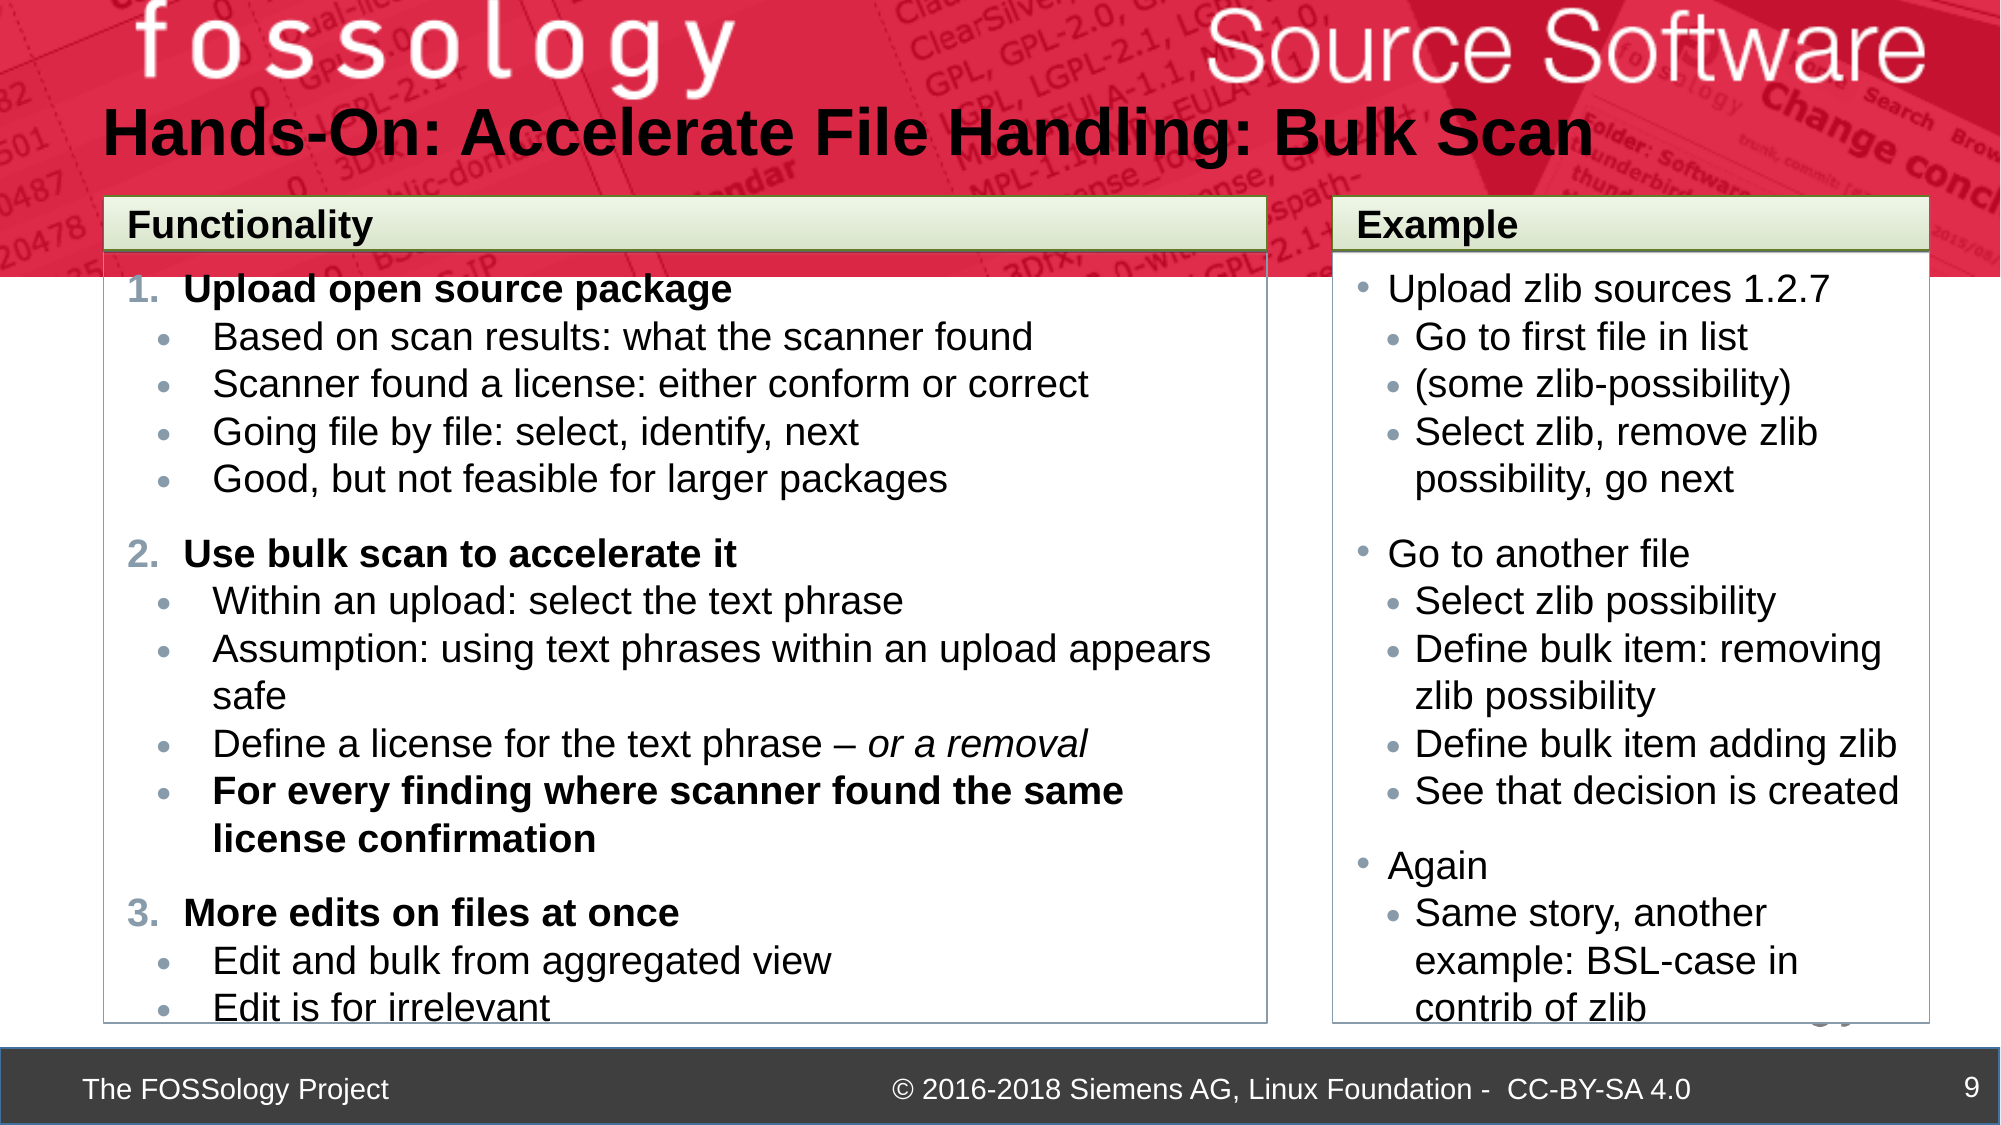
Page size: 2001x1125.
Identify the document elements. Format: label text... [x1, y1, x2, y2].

text_box Upload open source package Based on scan results: what the scanner found Scanner found a license: either conform or correct Going file by file: select, identify, next Good, but not feasible for larger packages Use bulk scan to accelerate it Within an upload: select the text phrase Assumption: using text phrases within an upload appears safe Define a license for the text phrase – or a removal For every finding where scanner found the same license confirmation More edits on files at once Edit and bulk from aggregated view Edit is for irrelevant [103, 251, 1267, 1024]
text_box Hands-On: Accelerate File Handling: Bulk Scan [0, 0, 2000, 208]
text_box Upload zlib sources 1.2.7 Go to first file in list (some zlib-possibility) Select zlib, remove zlib possibility, go next Go to another file Select zlib possibility Define bulk item: removing zlib possibility Define bulk item adding zlib See that decision is created Again Same story, another example: BSL-case in contrib of zlib [1332, 251, 1930, 1024]
text_box Functionality [103, 195, 1267, 250]
picture [0, 0, 2001, 277]
picture [1621, 1024, 1863, 1030]
text_box Example [1332, 195, 1930, 250]
